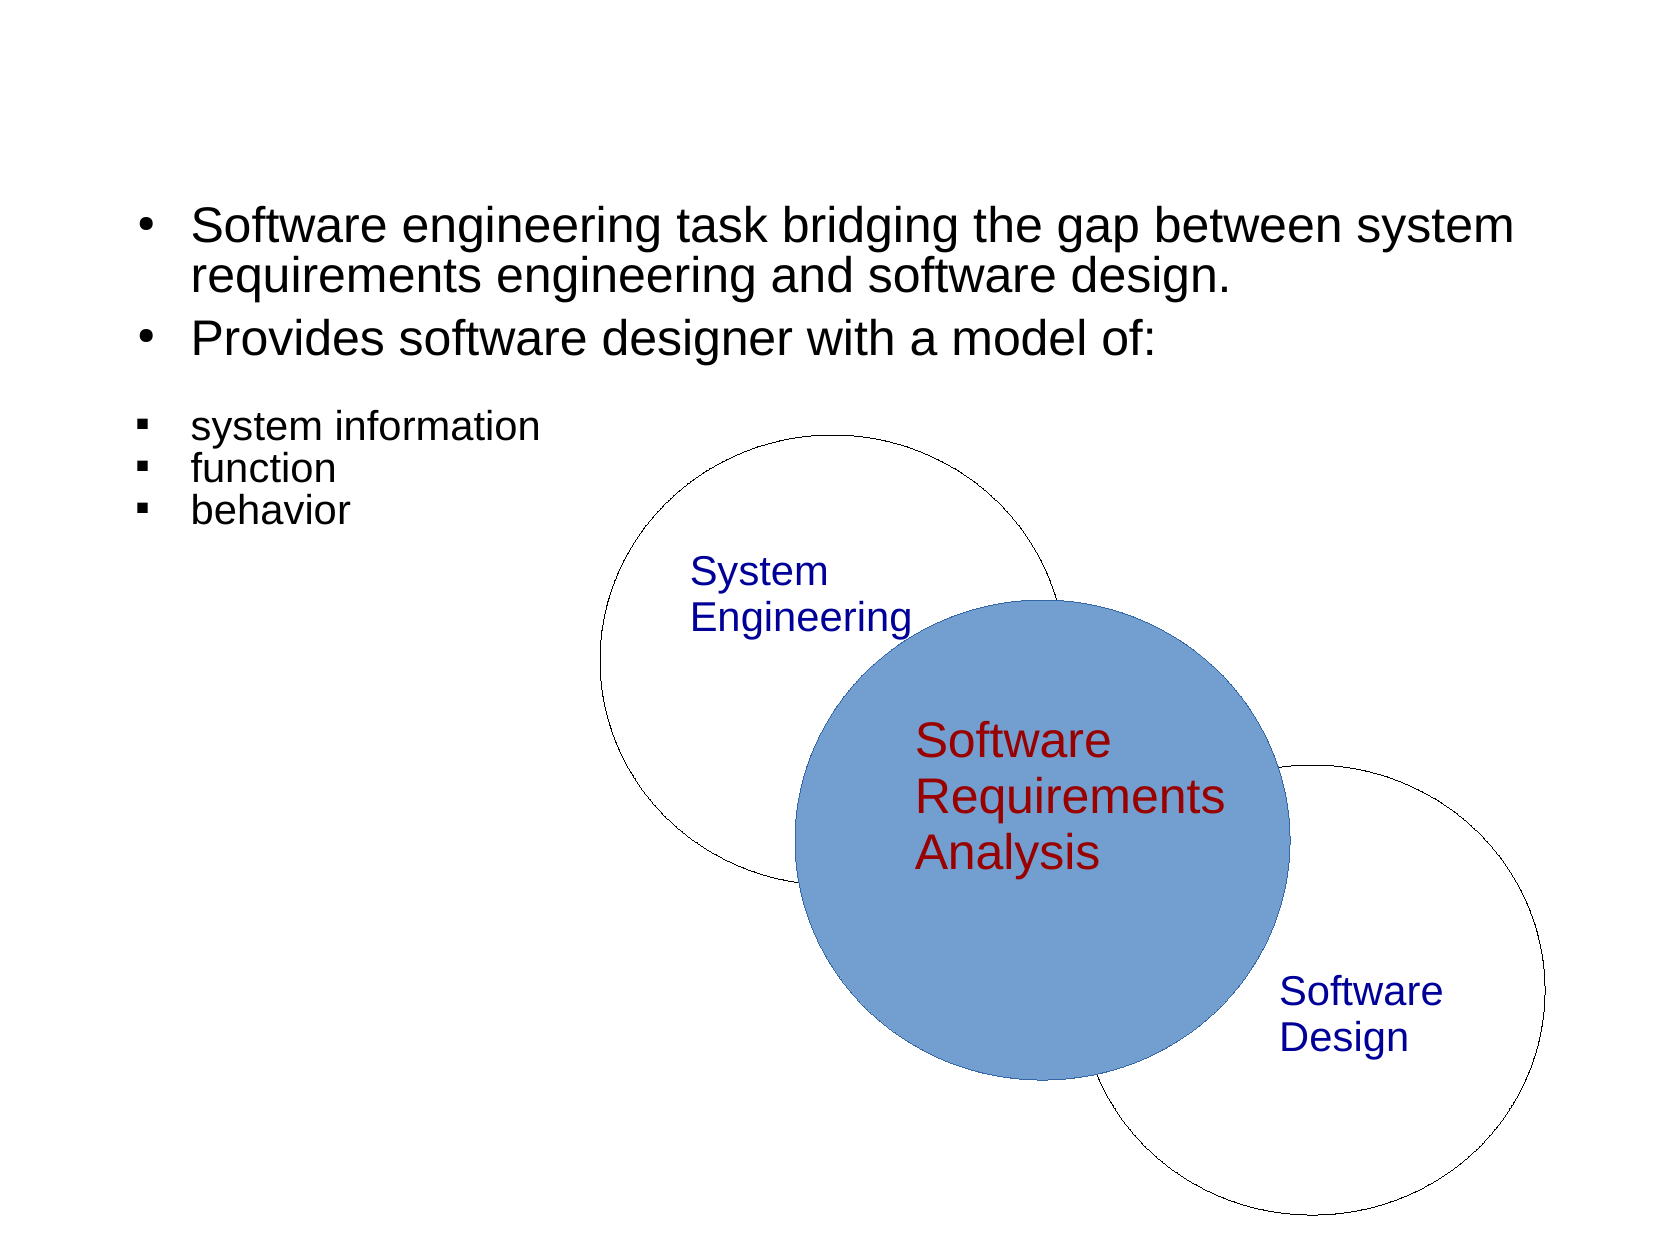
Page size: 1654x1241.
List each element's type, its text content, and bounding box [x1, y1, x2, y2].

text_box Software Design [1264, 960, 1543, 1141]
text_box Software engineering task bridging the gap between system requirements engineering and software design. Provides software designer with a model of: system information function behavior [105, 195, 1543, 1111]
text_box System Engineering [675, 540, 1016, 741]
text_box Software Requirements Analysis [900, 705, 1246, 946]
text_box [600, 435, 1546, 1216]
